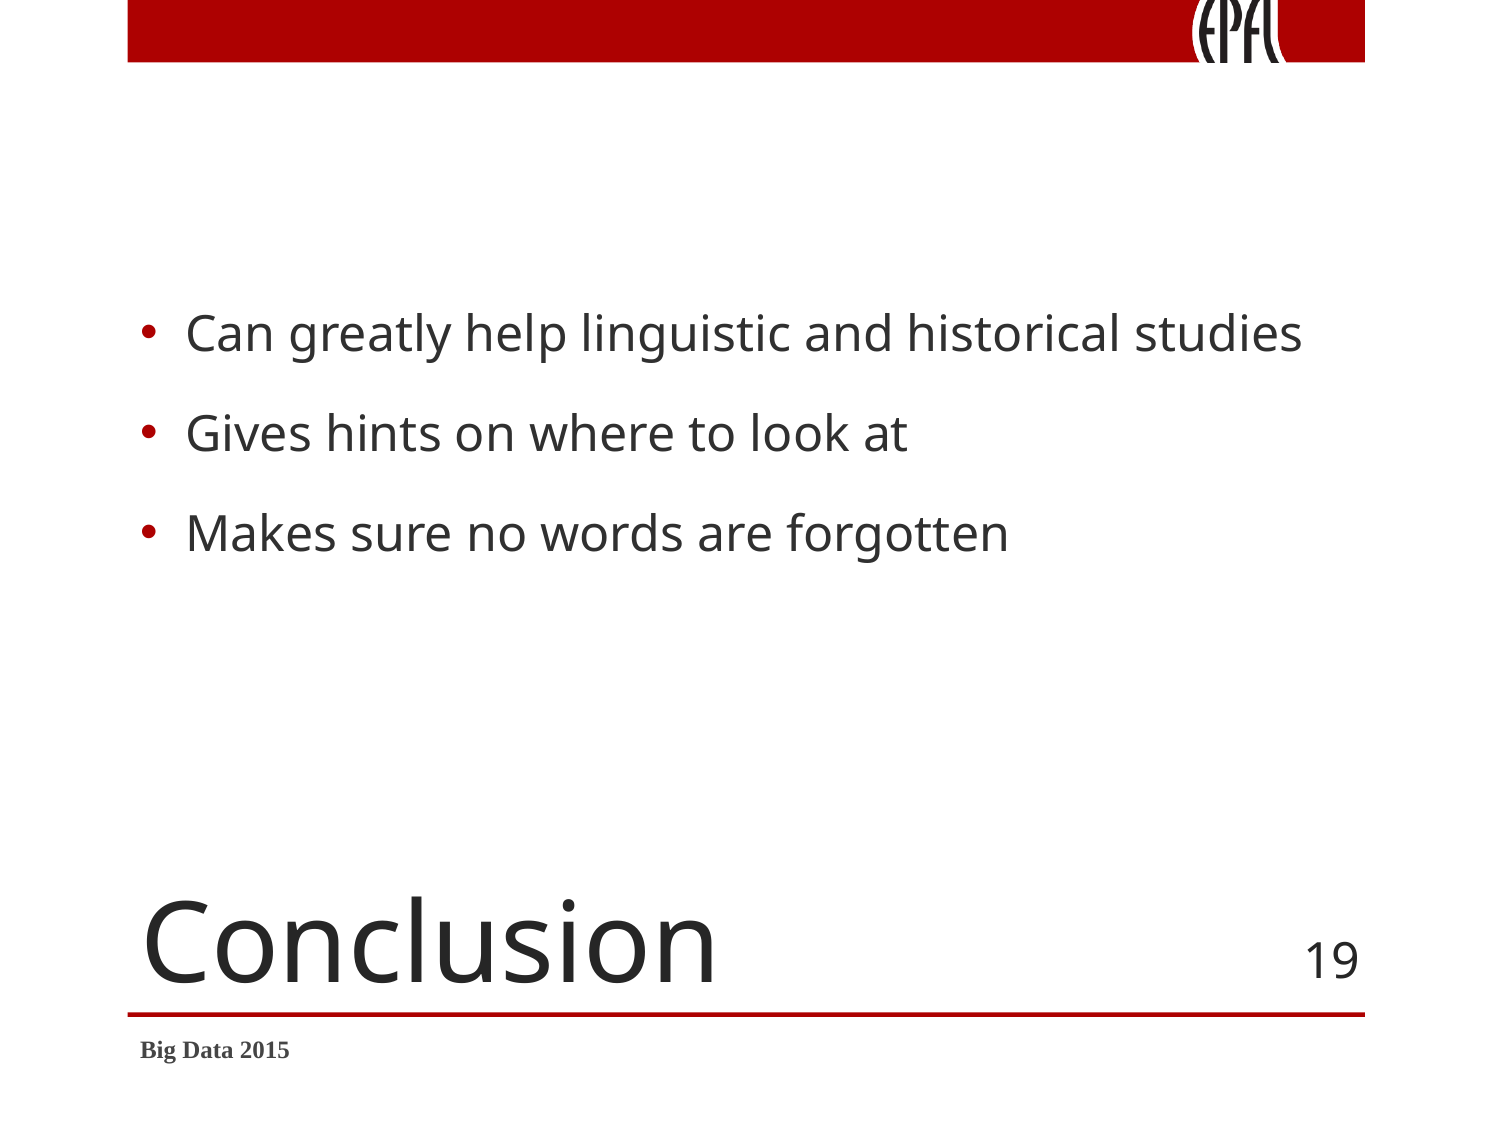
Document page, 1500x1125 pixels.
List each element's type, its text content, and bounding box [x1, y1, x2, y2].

footer Big Data 2015 [125, 1018, 925, 1079]
list Can greatly help linguistic and historical studies Gives hints on where to look at Makes sure no words are forgotten [125, 112, 1363, 750]
slide_number <numéro> [1250, 933, 1375, 993]
title Conclusion [125, 857, 1238, 1013]
picture [0, 0, 1500, 1125]
